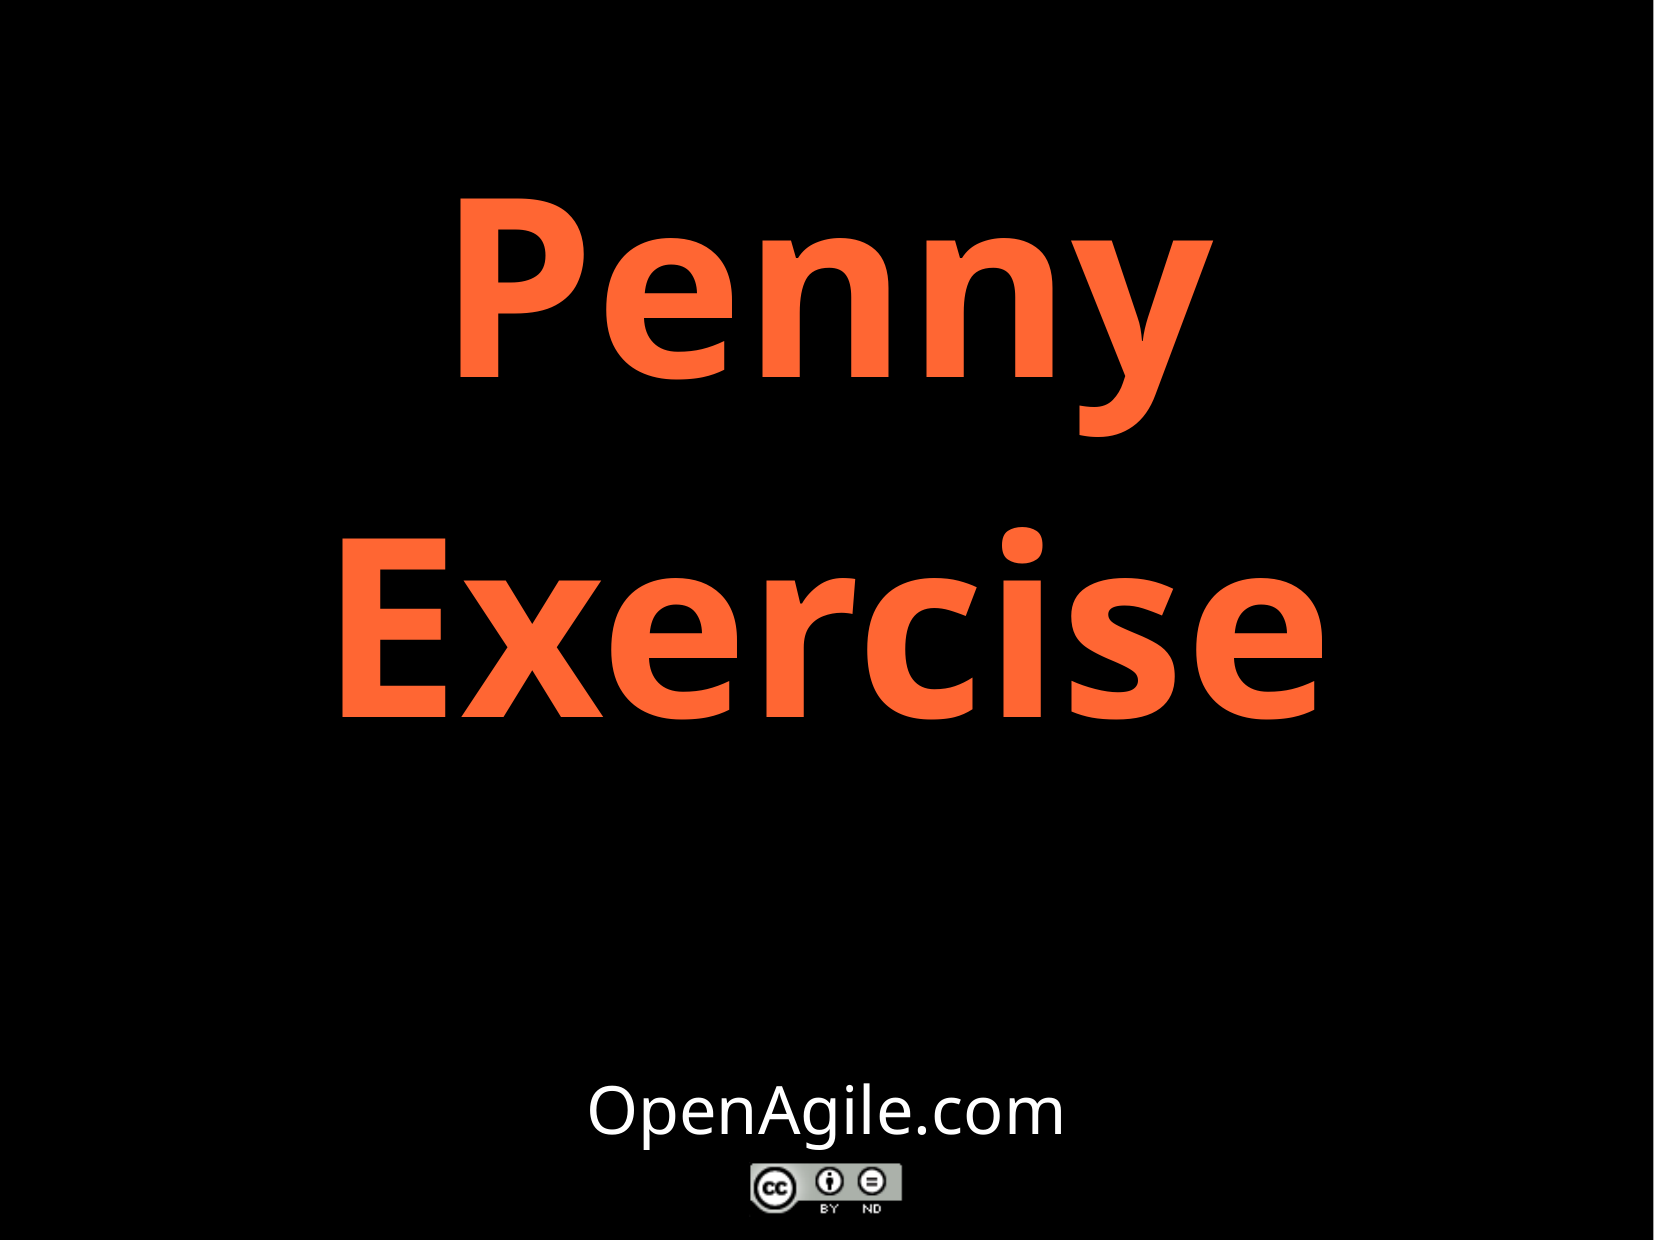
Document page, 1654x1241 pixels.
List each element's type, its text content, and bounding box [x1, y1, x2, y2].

title Penny Exercise [59, 29, 1595, 872]
picture [749, 1162, 904, 1217]
